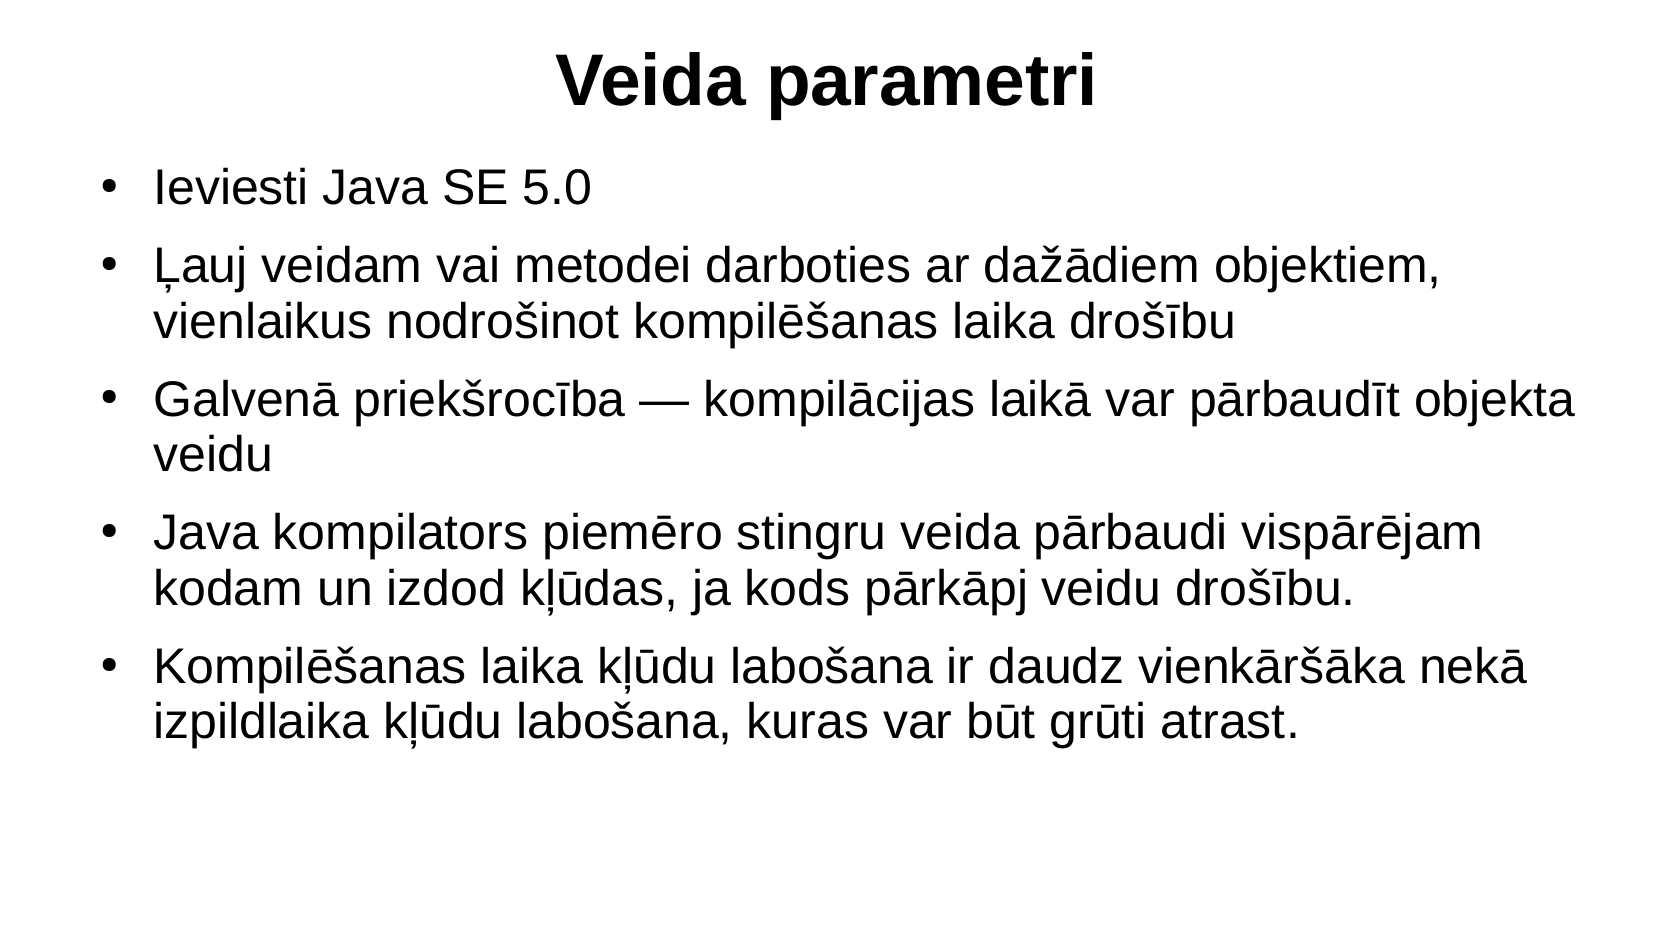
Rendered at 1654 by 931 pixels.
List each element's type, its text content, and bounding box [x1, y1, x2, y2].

list Ieviesti Java SE 5.0 Ļauj veidam vai metodei darboties ar dažādiem objektiem, vienlaikus nodrošinot kompilēšanas laika drošību Galvenā priekšrocība — kompilācijas laikā var pārbaudīt objekta veidu Java kompilators piemēro stingru veida pārbaudi vispārējam kodam un izdod kļūdas, ja kods pārkāpj veidu drošību. Kompilēšanas laika kļūdu labošana ir daudz vienkāršāka nekā izpildlaika kļūdu labošana, kuras var būt grūti atrast. [82, 159, 1607, 904]
title Veida parametri [82, 26, 1571, 133]
